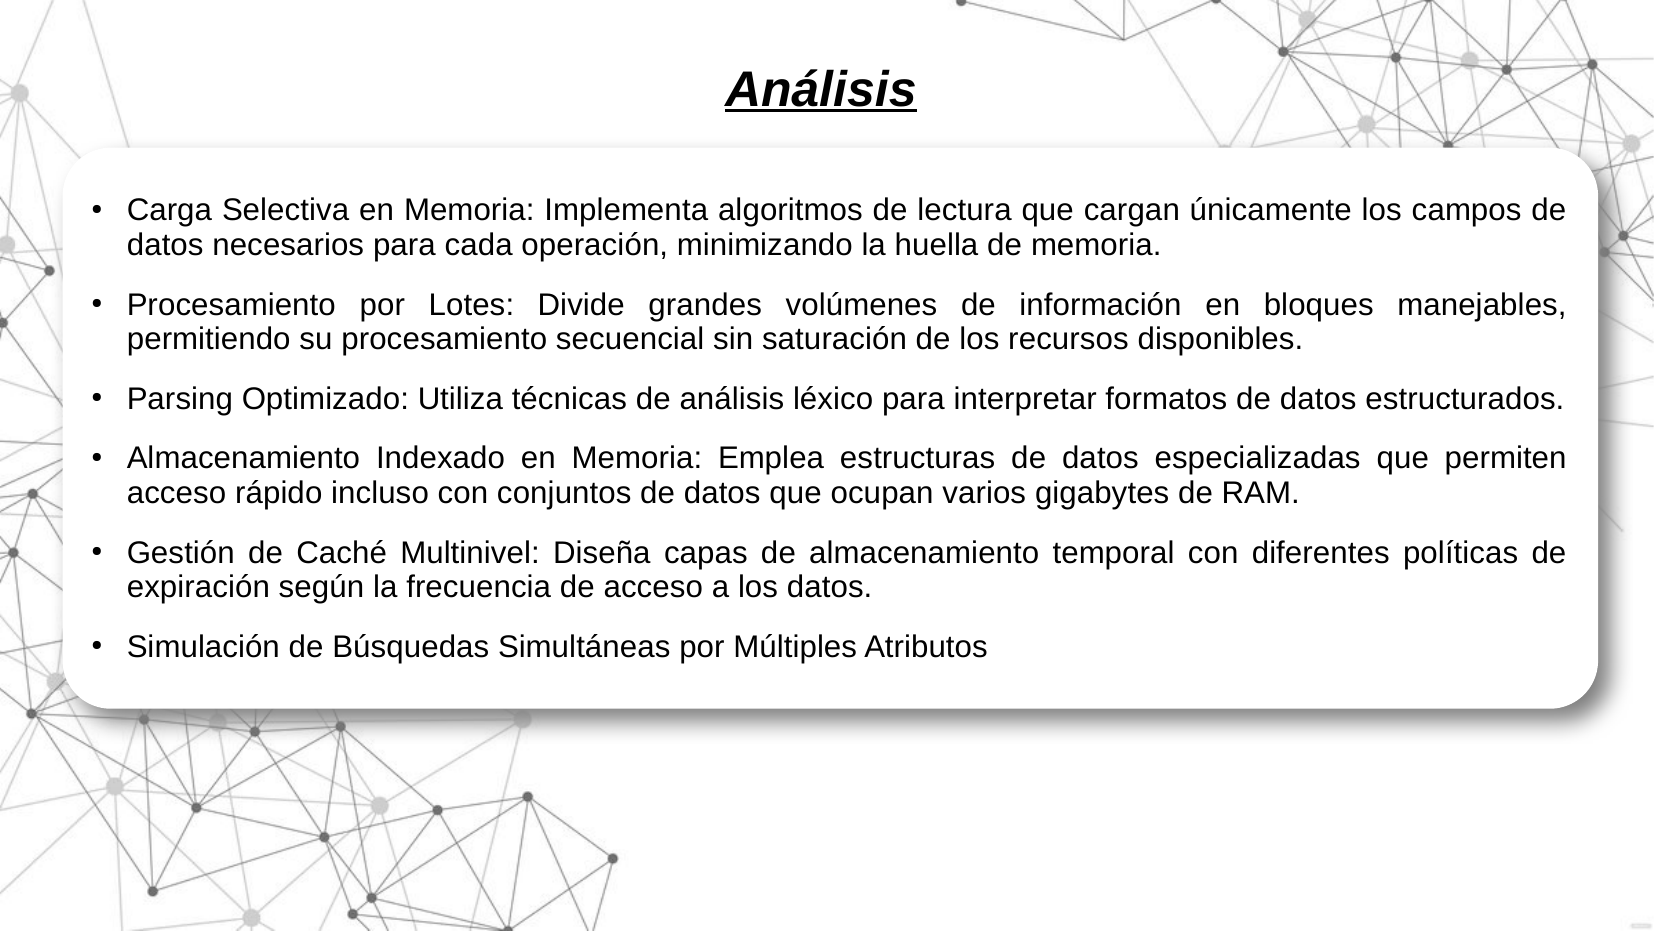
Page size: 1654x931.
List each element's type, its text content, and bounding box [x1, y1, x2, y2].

title Análisis [383, 29, 1258, 147]
text_box Carga Selectiva en Memoria: Implementa algoritmos de lectura que cargan únicamente los campos de datos necesarios para cada operación, minimizando la huella de memoria. Procesamiento por Lotes: Divide grandes volúmenes de información en bloques manejables, permitiendo su procesamiento secuencial sin saturación de los recursos disponibles. Parsing Optimizado: Utiliza técnicas de análisis léxico para interpretar formatos de datos estructurados. Almacenamiento Indexado en Memoria: Emplea estructuras de datos especializadas que permiten acceso rápido incluso con conjuntos de datos que ocupan varios gigabytes de RAM. Gestión de Caché Multinivel: Diseña capas de almacenamiento temporal con diferentes políticas de expiración según la frecuencia de acceso a los datos. Simulación de Búsquedas Simultáneas por Múltiples Atributos [62, 147, 1599, 709]
